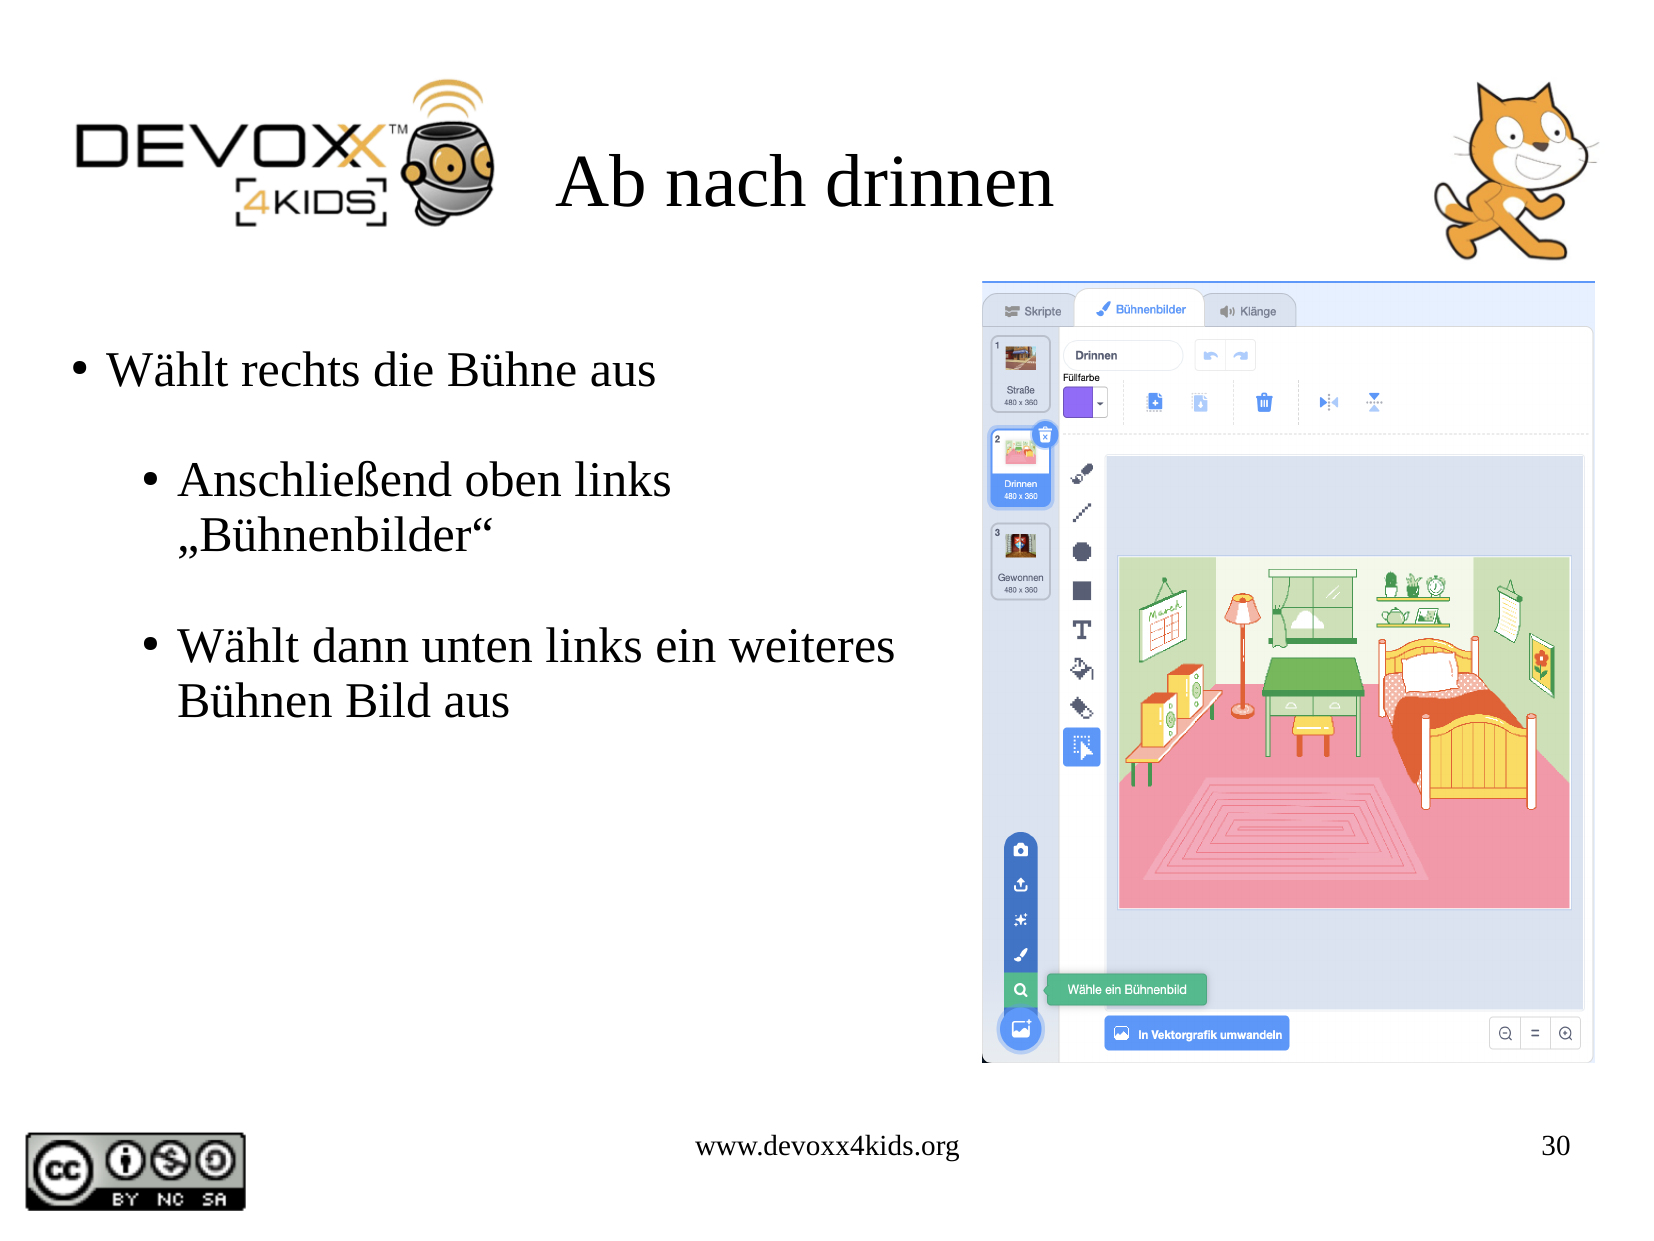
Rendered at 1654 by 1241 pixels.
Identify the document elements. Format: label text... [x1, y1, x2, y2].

picture [14, 1121, 249, 1212]
picture [1431, 54, 1607, 272]
picture [982, 281, 1595, 1063]
subtitle Wählt rechts die Bühne aus Anschließend oben links „Bühnenbilder“ Wählt dann unten links ein weiteres Bühnen Bild aus [70, 212, 1559, 729]
picture [35, 58, 511, 255]
title Ab nach drinnen [555, 78, 1347, 212]
